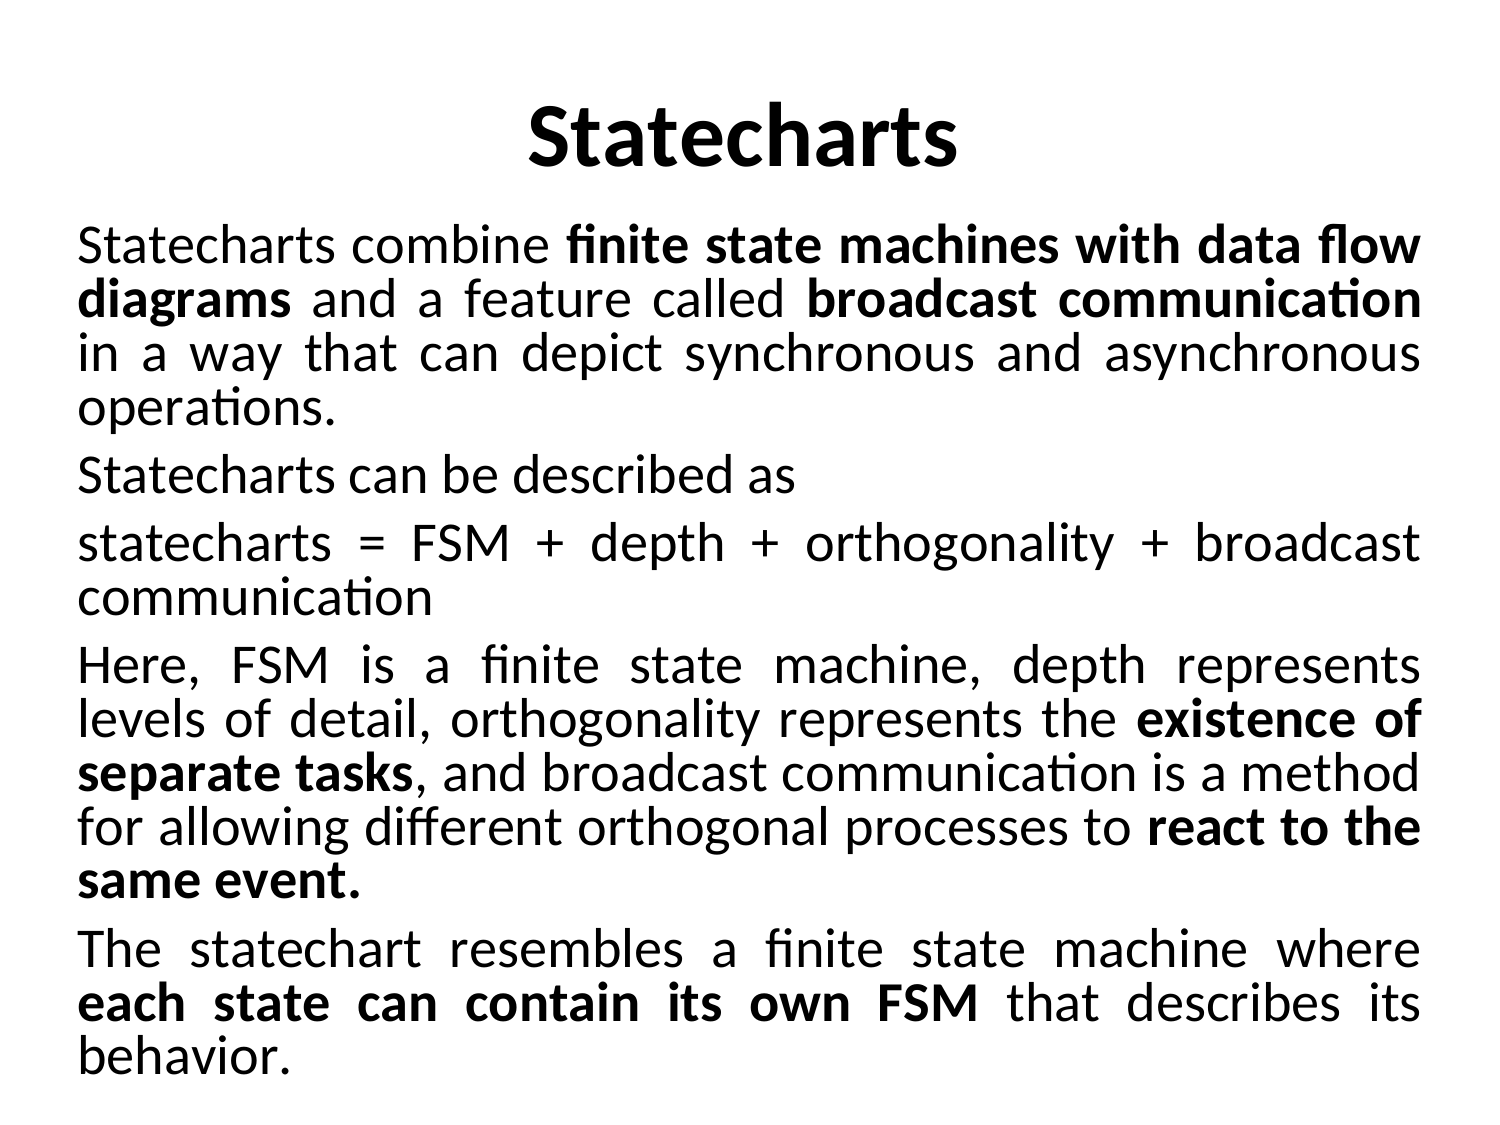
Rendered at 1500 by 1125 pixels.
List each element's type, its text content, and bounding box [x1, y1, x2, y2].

title Statecharts [0, 21, 1488, 238]
subtitle Statecharts combine finite state machines with data flow diagrams and a feature called broadcast communication in a way that can depict synchronous and asynchronous operations. Statecharts can be described as statecharts = FSM + depth + orthogonality + broadcast communication Here, FSM is a finite state machine, depth represents levels of detail, orthogonality represents the existence of separate tasks, and broadcast communication is a method for allowing different orthogonal processes to react to the same event. The statechart resembles a finite state machine where each state can contain its own FSM that describes its behavior. [62, 212, 1438, 1100]
